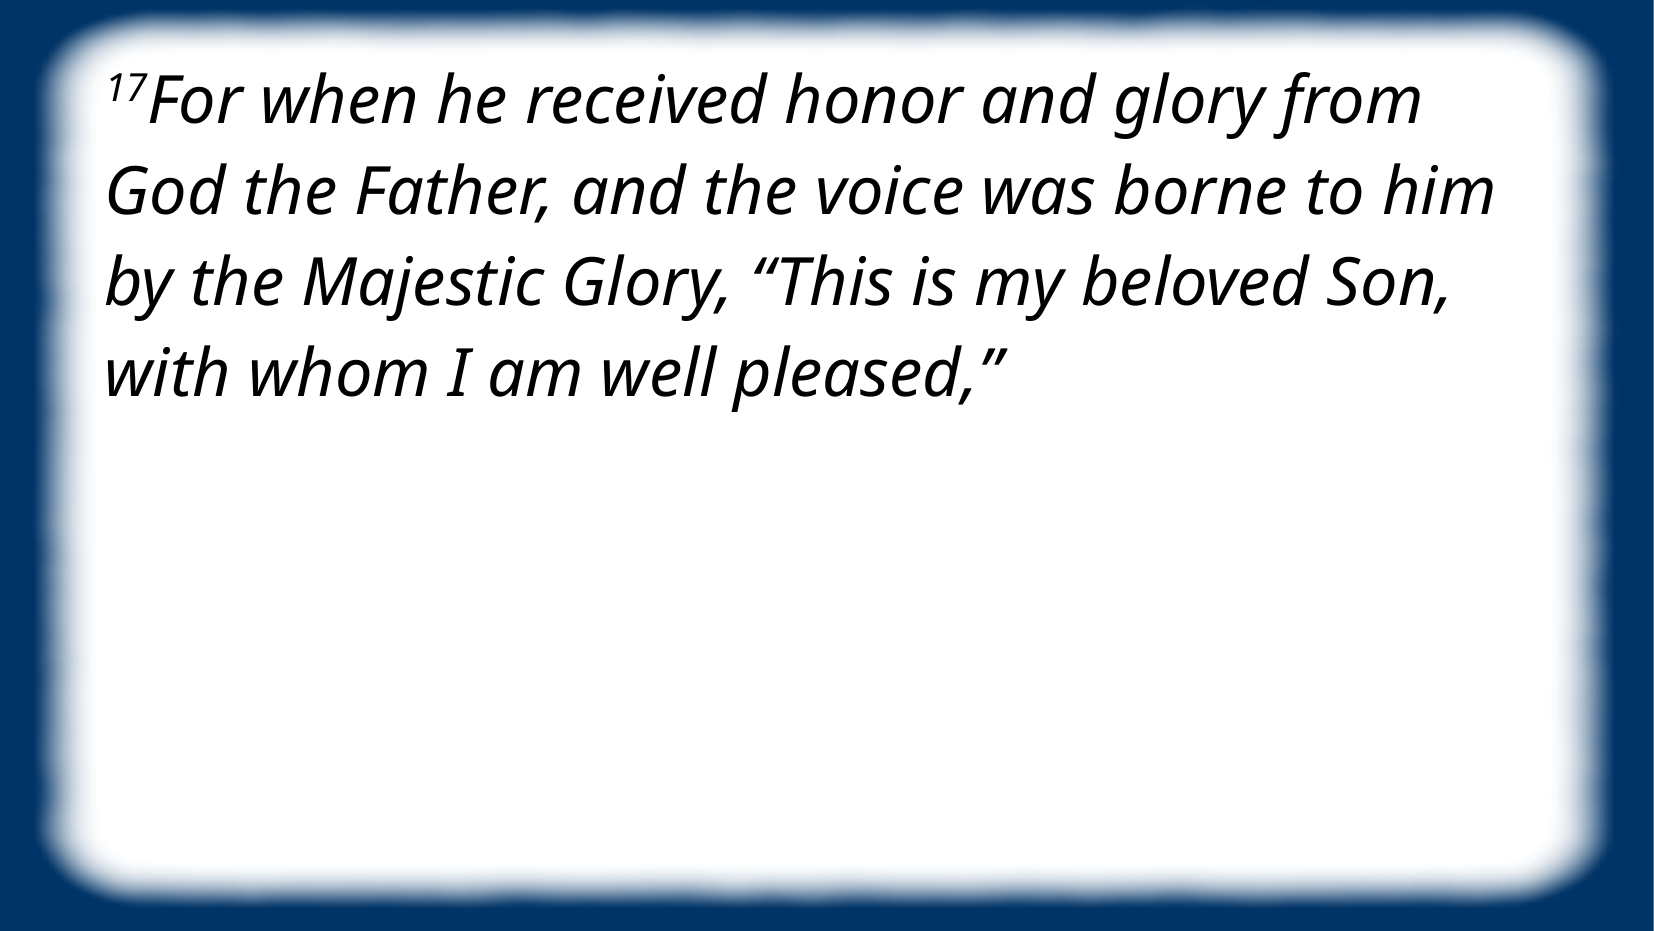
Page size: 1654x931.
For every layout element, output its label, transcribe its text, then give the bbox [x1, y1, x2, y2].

picture [0, 0, 1654, 931]
text_box 17For when he received honor and glory from God the Father, and the voice was borne to him by the Majestic Glory, “This is my beloved Son, with whom I am well pleased,” [90, 45, 1561, 415]
